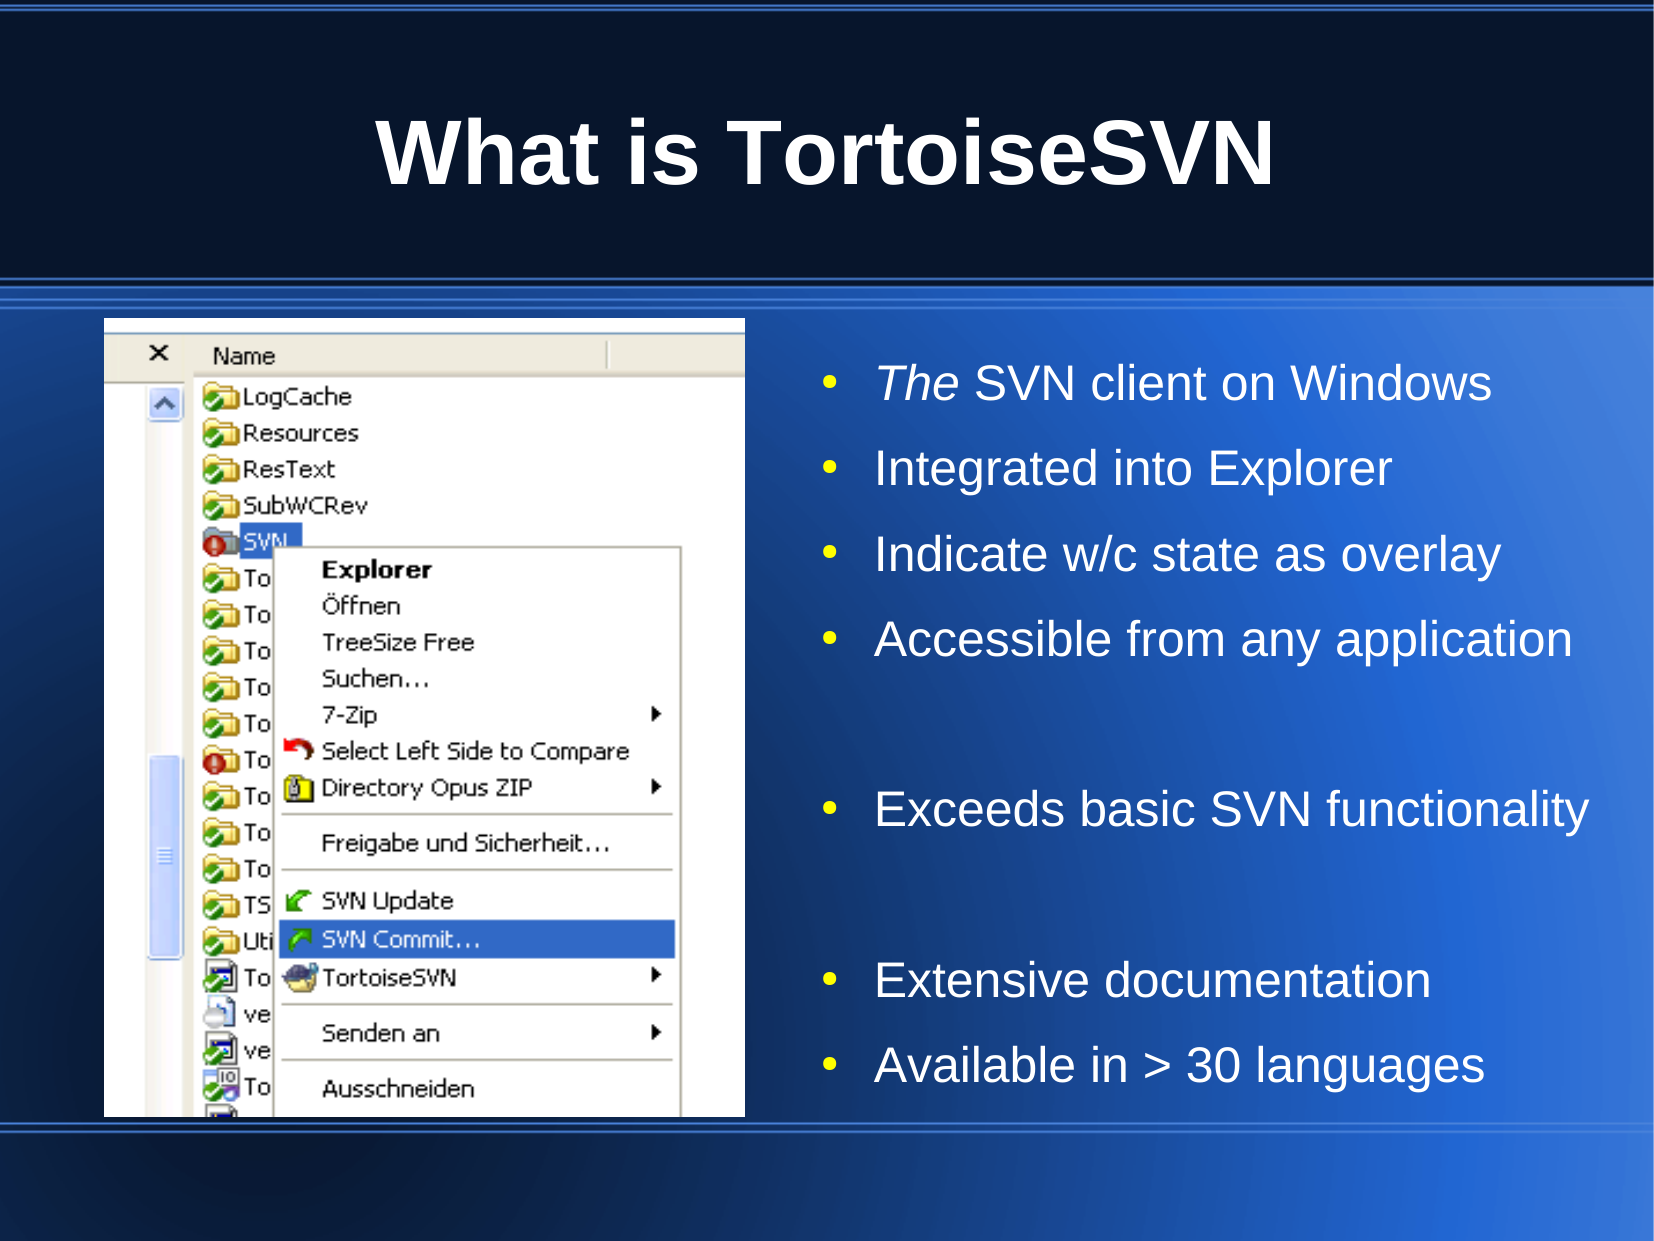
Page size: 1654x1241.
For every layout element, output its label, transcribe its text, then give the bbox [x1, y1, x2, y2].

picture [0, 0, 1654, 1241]
title What is TortoiseSVN [82, 49, 1571, 257]
list The SVN client on Windows Integrated into Explorer Indicate w/c state as overlay Accessible from any application Exceeds basic SVN functionality Extensive documentation Available in > 30 languages [803, 355, 1595, 1094]
